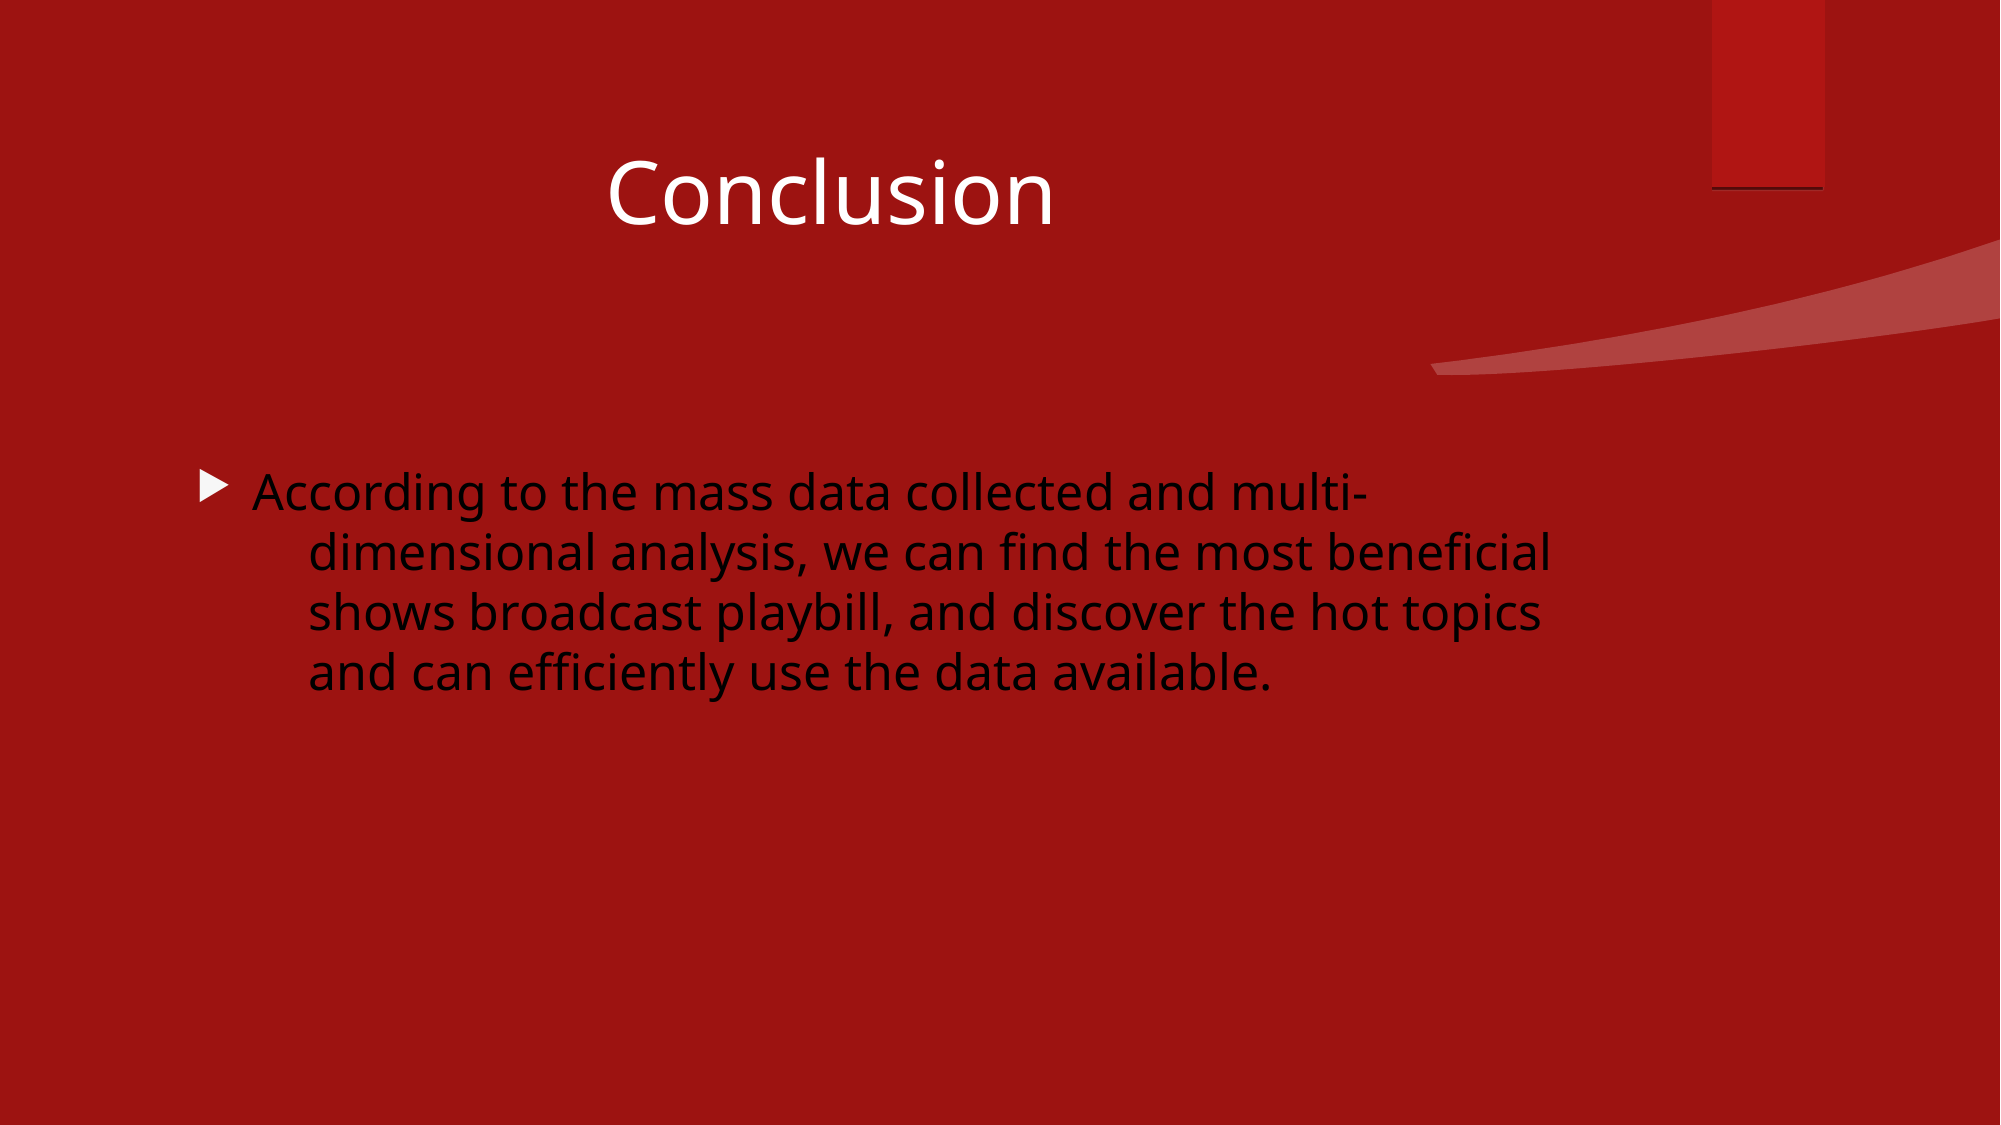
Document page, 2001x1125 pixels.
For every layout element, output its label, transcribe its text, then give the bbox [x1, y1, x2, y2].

text_box [0, 0, 2000, 1125]
title Conclusion [181, 74, 1649, 305]
list According to the mass data collected and multi-dimensional analysis, we can find the most beneficial shows broadcast playbill, and discover the hot topics and can efficiently use the data available. [181, 453, 1649, 1025]
